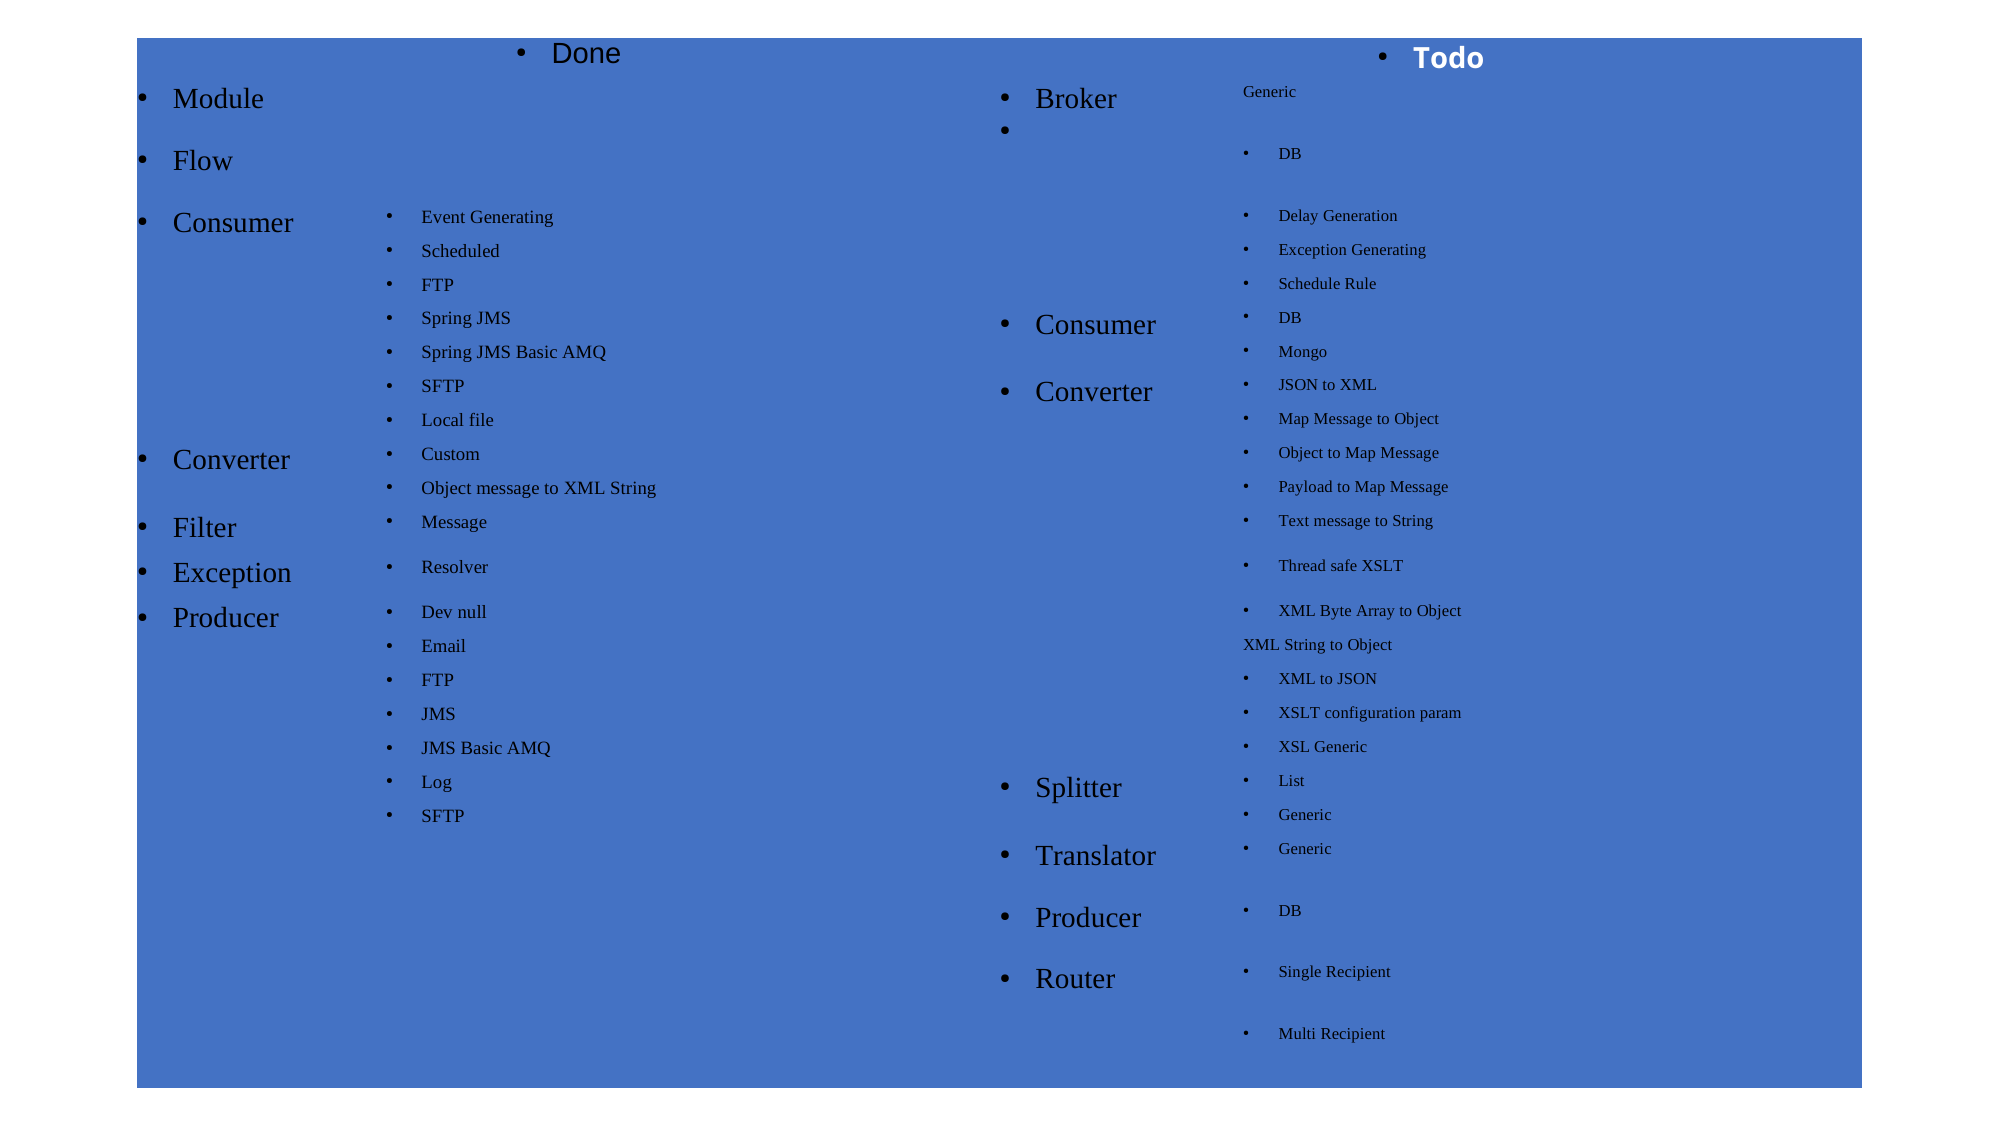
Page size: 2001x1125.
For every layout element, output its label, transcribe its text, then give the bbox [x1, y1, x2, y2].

table_cell Map Message to Object [1243, 410, 1862, 444]
table_cell DB [1243, 145, 1862, 206]
table_cell Thread safe XSLT [1243, 557, 1862, 602]
table_cell JMS [386, 704, 1000, 738]
table_cell Filter [137, 511, 386, 557]
table_cell Translator [1000, 839, 1243, 901]
table_cell SFTP [386, 805, 1000, 839]
table_cell Multi Recipient [1243, 1025, 1862, 1088]
table_cell Splitter [1000, 771, 1243, 839]
table_cell Converter [1000, 376, 1243, 771]
table_cell SFTP [386, 376, 1000, 410]
table_cell Exception Generating [1243, 240, 1862, 274]
table_cell [137, 963, 386, 1025]
table_cell XML String to Object [1243, 636, 1862, 670]
table_cell Converter [137, 444, 386, 511]
table_cell Resolver [386, 557, 1000, 602]
table_cell JSON to XML [1243, 376, 1862, 410]
table_cell Event Generating [386, 206, 1000, 240]
table_cell [386, 901, 1000, 963]
table_cell Broker [1000, 83, 1243, 308]
table_cell XML Byte Array to Object [1243, 602, 1862, 636]
table_cell Spring JMS [386, 308, 1000, 342]
table_cell Generic [1243, 805, 1862, 839]
table_cell DB [1243, 308, 1862, 342]
table_cell Payload to Map Message [1243, 478, 1862, 511]
table_cell Spring JMS Basic AMQ [386, 342, 1000, 376]
table_cell Custom [386, 444, 1000, 478]
table_cell [137, 1025, 386, 1088]
table_cell Mongo [1243, 342, 1862, 376]
table_cell Generic [1243, 83, 1862, 145]
table_cell XSLT configuration param [1243, 704, 1862, 738]
table_cell Scheduled [386, 240, 1000, 274]
table_cell Consumer [1000, 308, 1243, 376]
table_cell [386, 1025, 1000, 1088]
table_cell [137, 901, 386, 963]
table_cell JMS Basic AMQ [386, 738, 1000, 771]
table_header Done [137, 38, 1000, 83]
table_cell Single Recipient [1243, 963, 1862, 1025]
table_cell Delay Generation [1243, 206, 1862, 240]
table_cell Producer [1000, 901, 1243, 963]
table_cell Module [137, 83, 386, 145]
table_cell Flow [137, 145, 386, 206]
table_cell Log [386, 771, 1000, 805]
table_cell [386, 963, 1000, 1025]
table_cell [386, 83, 1000, 145]
table_cell Producer [137, 602, 386, 839]
table_cell Text message to String [1243, 511, 1862, 557]
table_cell Consumer [137, 206, 386, 444]
table_cell [386, 145, 1000, 206]
table_cell Exception [137, 557, 386, 602]
table_cell DB [1243, 901, 1862, 963]
table_cell FTP [386, 274, 1000, 308]
table_cell FTP [386, 670, 1000, 704]
table_cell Schedule Rule [1243, 274, 1862, 308]
table_cell Local file [386, 410, 1000, 444]
table_cell Object message to XML String [386, 478, 1000, 511]
table_cell Dev null [386, 602, 1000, 636]
table_cell Router [1000, 963, 1243, 1088]
table_header Todo [1000, 38, 1862, 83]
table_cell Message [386, 511, 1000, 557]
table_cell Object to Map Message [1243, 444, 1862, 478]
table_cell Email [386, 636, 1000, 670]
table_cell [386, 839, 1000, 901]
table_cell XML to JSON [1243, 670, 1862, 704]
table_cell Generic [1243, 839, 1862, 901]
table_cell [137, 839, 386, 901]
table_cell List [1243, 771, 1862, 805]
table_cell XSL Generic [1243, 738, 1862, 771]
